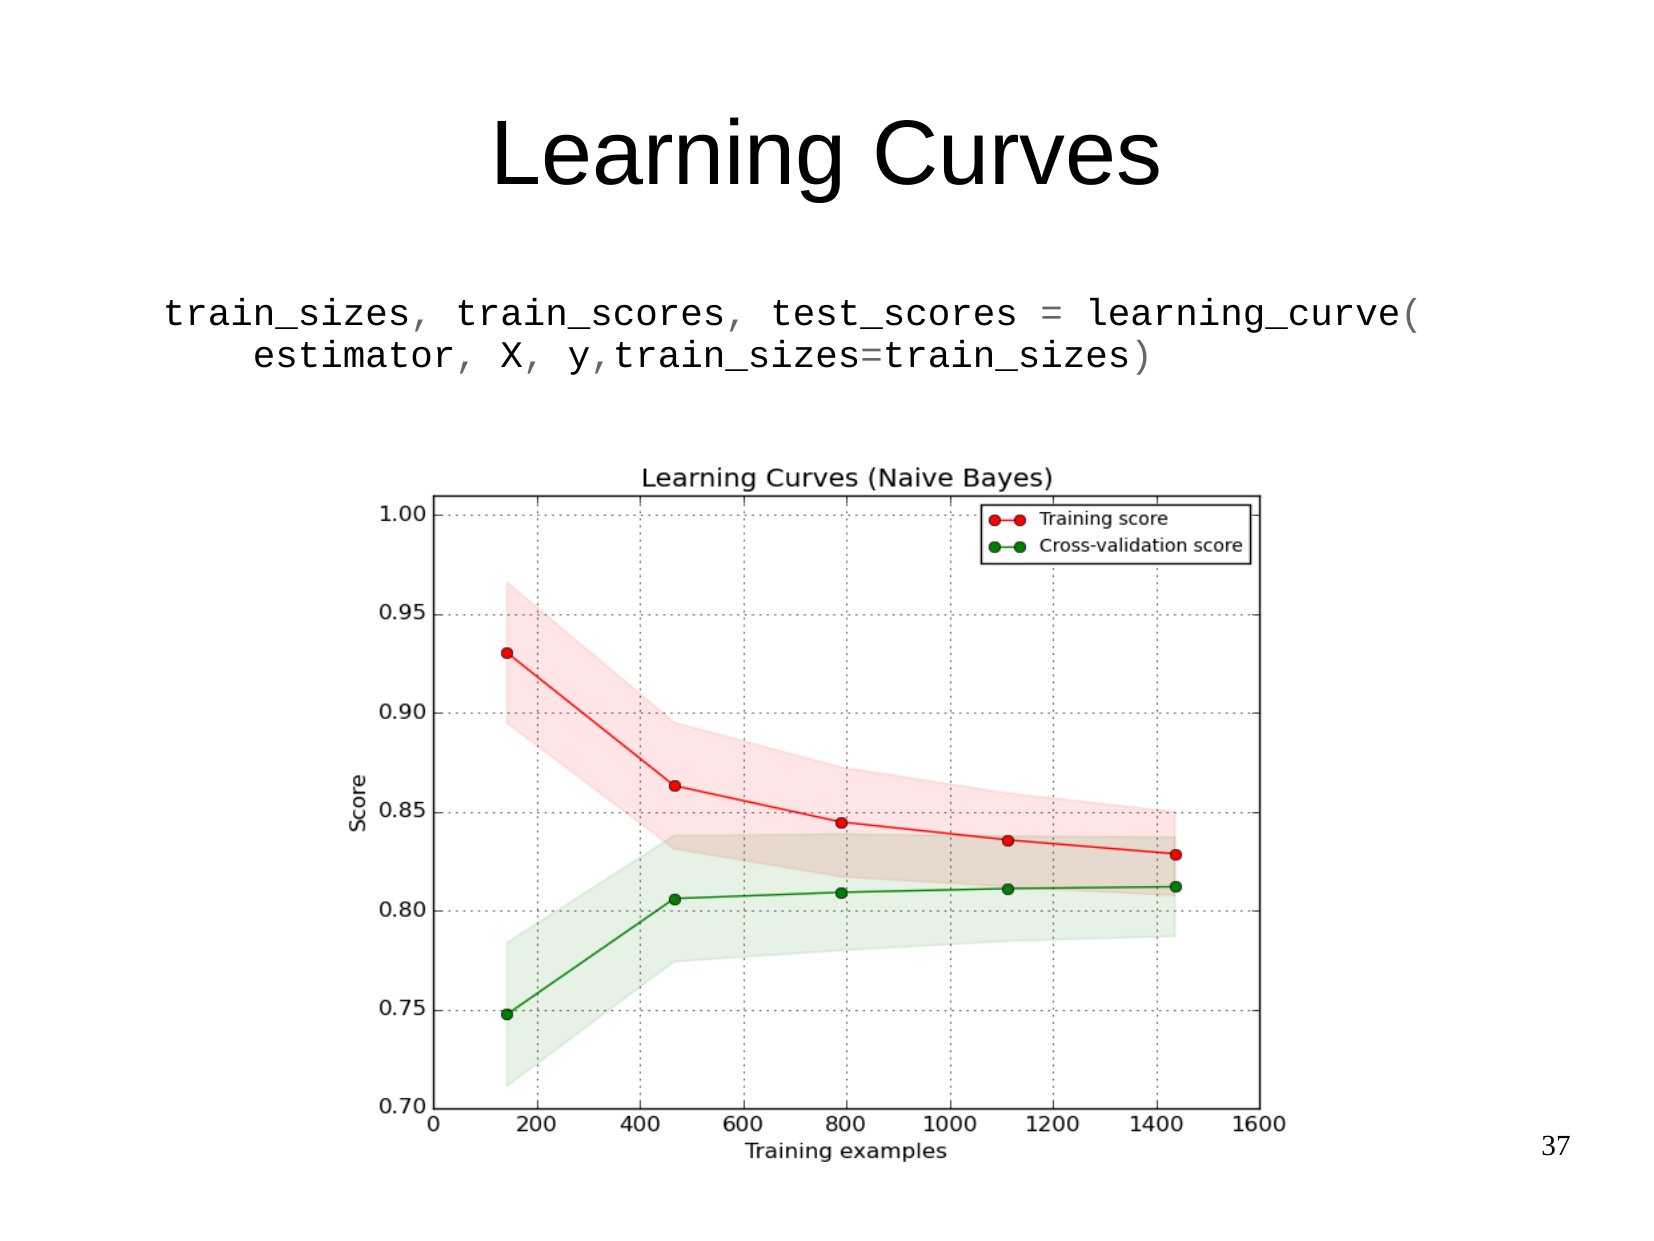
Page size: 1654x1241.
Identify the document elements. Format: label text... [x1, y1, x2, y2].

text_box train_sizes, train_scores, test_scores = learning_curve( estimator, X, y,train_sizes=train_sizes) [162, 293, 1561, 380]
title Learning Curves [82, 49, 1571, 257]
picture [300, 419, 1366, 1186]
